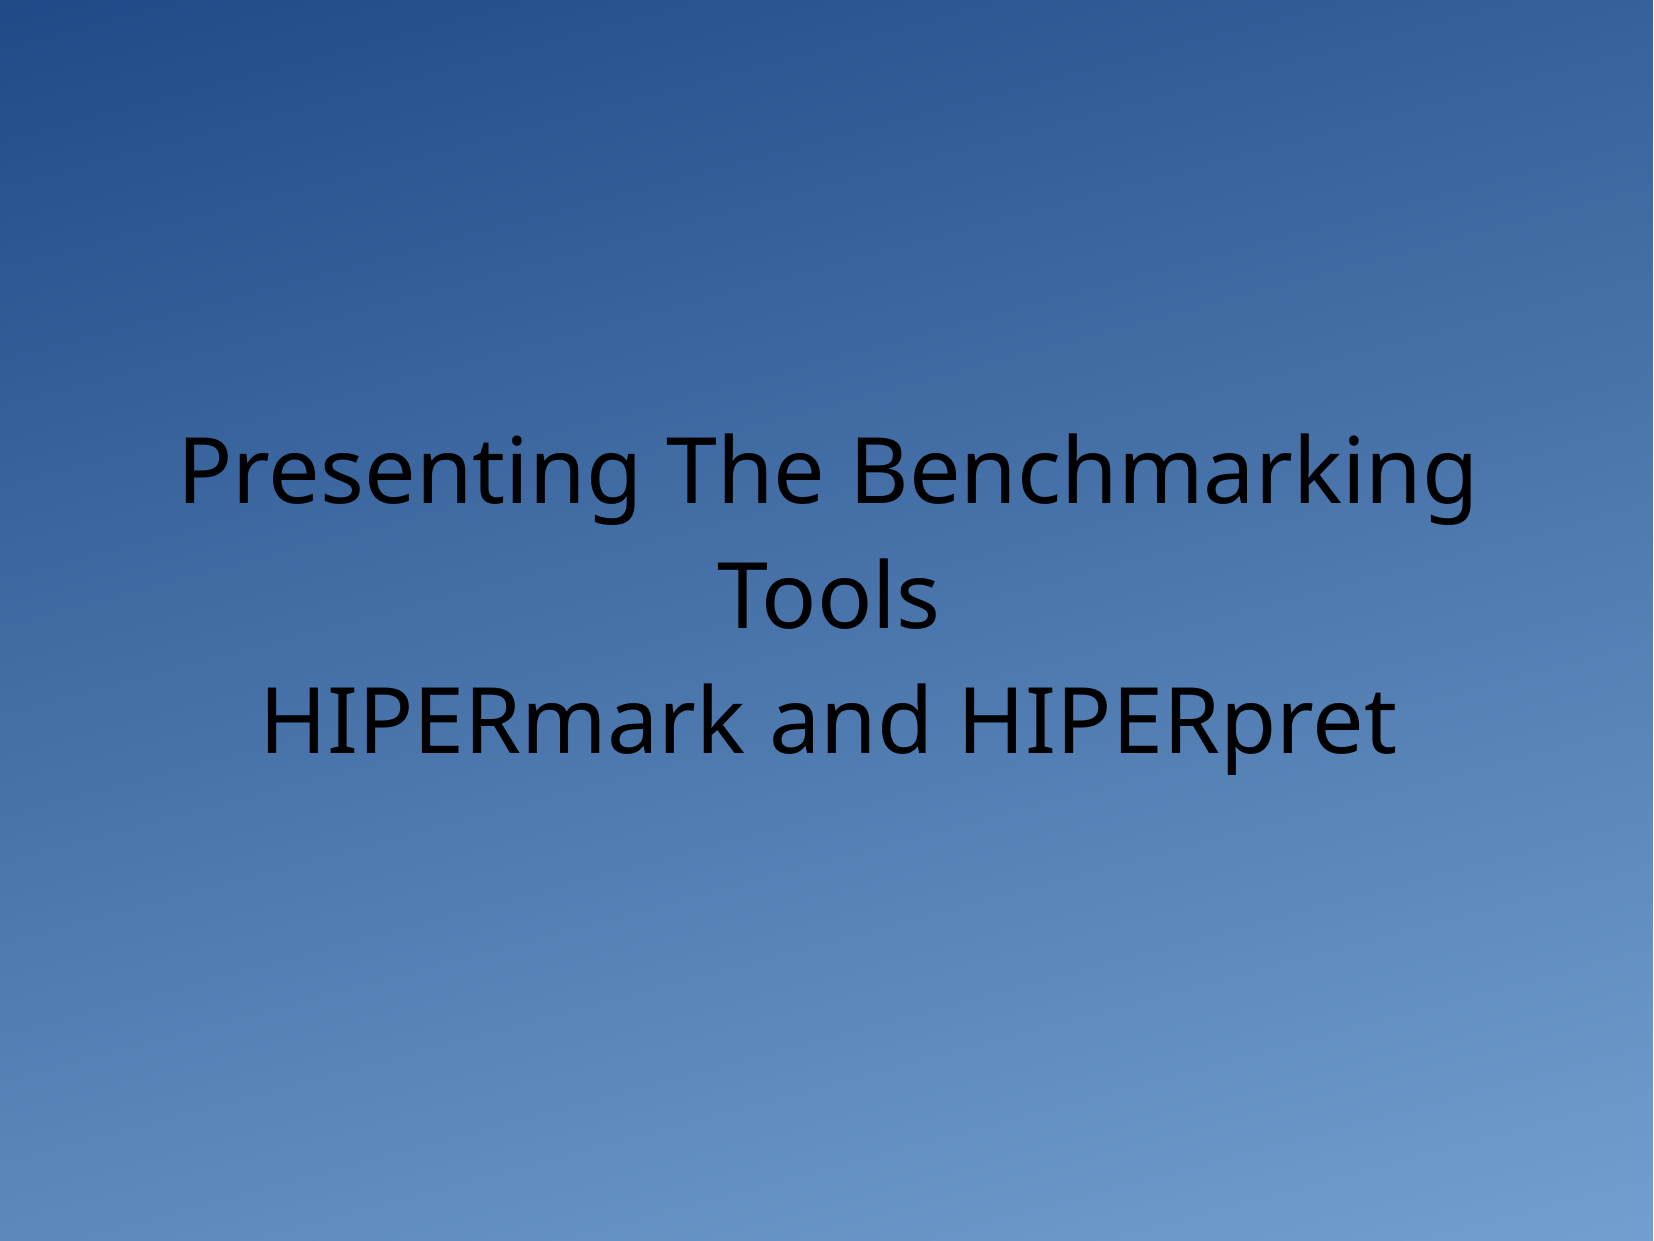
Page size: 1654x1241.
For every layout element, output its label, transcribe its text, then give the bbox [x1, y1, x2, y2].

title Presenting The Benchmarking Tools HIPERmark and HIPERpret [82, 31, 1576, 1156]
